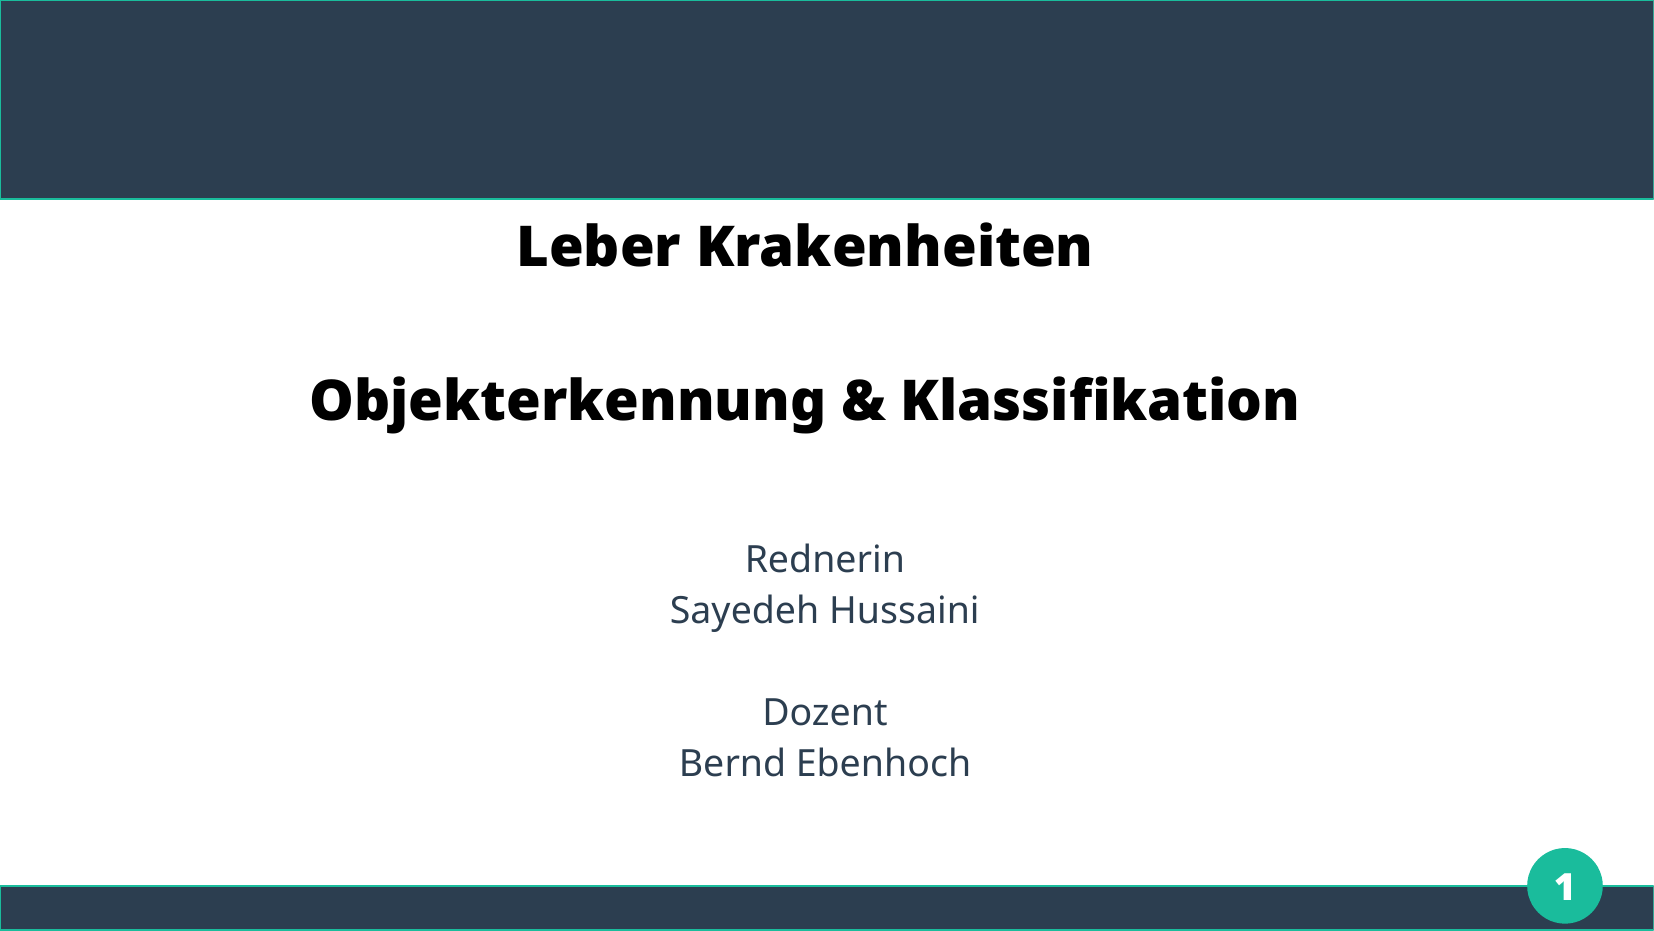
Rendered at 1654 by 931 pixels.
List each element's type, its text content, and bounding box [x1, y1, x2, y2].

text_box Rednerin Sayedeh Hussaini Dozent Bernd Ebenhoch [450, 525, 1201, 795]
title Leber Krakenheiten Objekterkennung & Klassifikation [37, 262, 1573, 381]
